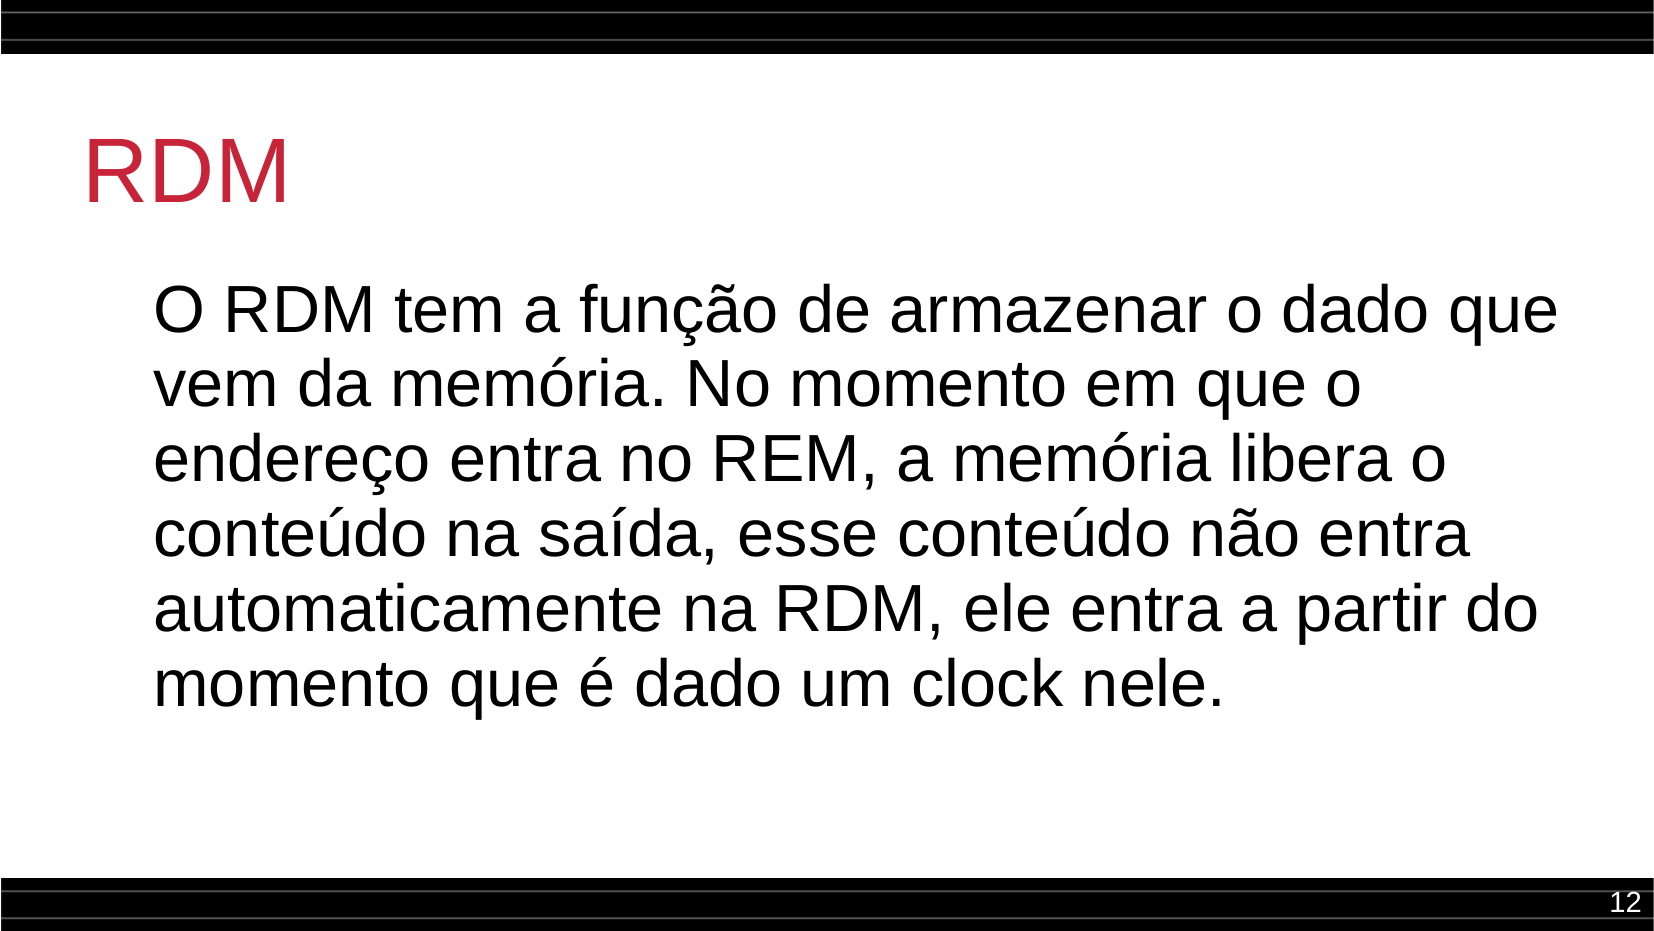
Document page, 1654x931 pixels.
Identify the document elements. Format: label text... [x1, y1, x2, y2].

title RDM [82, 92, 1571, 249]
list O RDM tem a função de armazenar o dado que vem da memória. No momento em que o endereço entra no REM, a memória libera o conteúdo na saída, esse conteúdo não entra automaticamente na RDM, ele entra a partir do momento que é dado um clock nele. [82, 271, 1571, 758]
picture [1, 878, 1654, 931]
picture [1, 0, 1654, 54]
